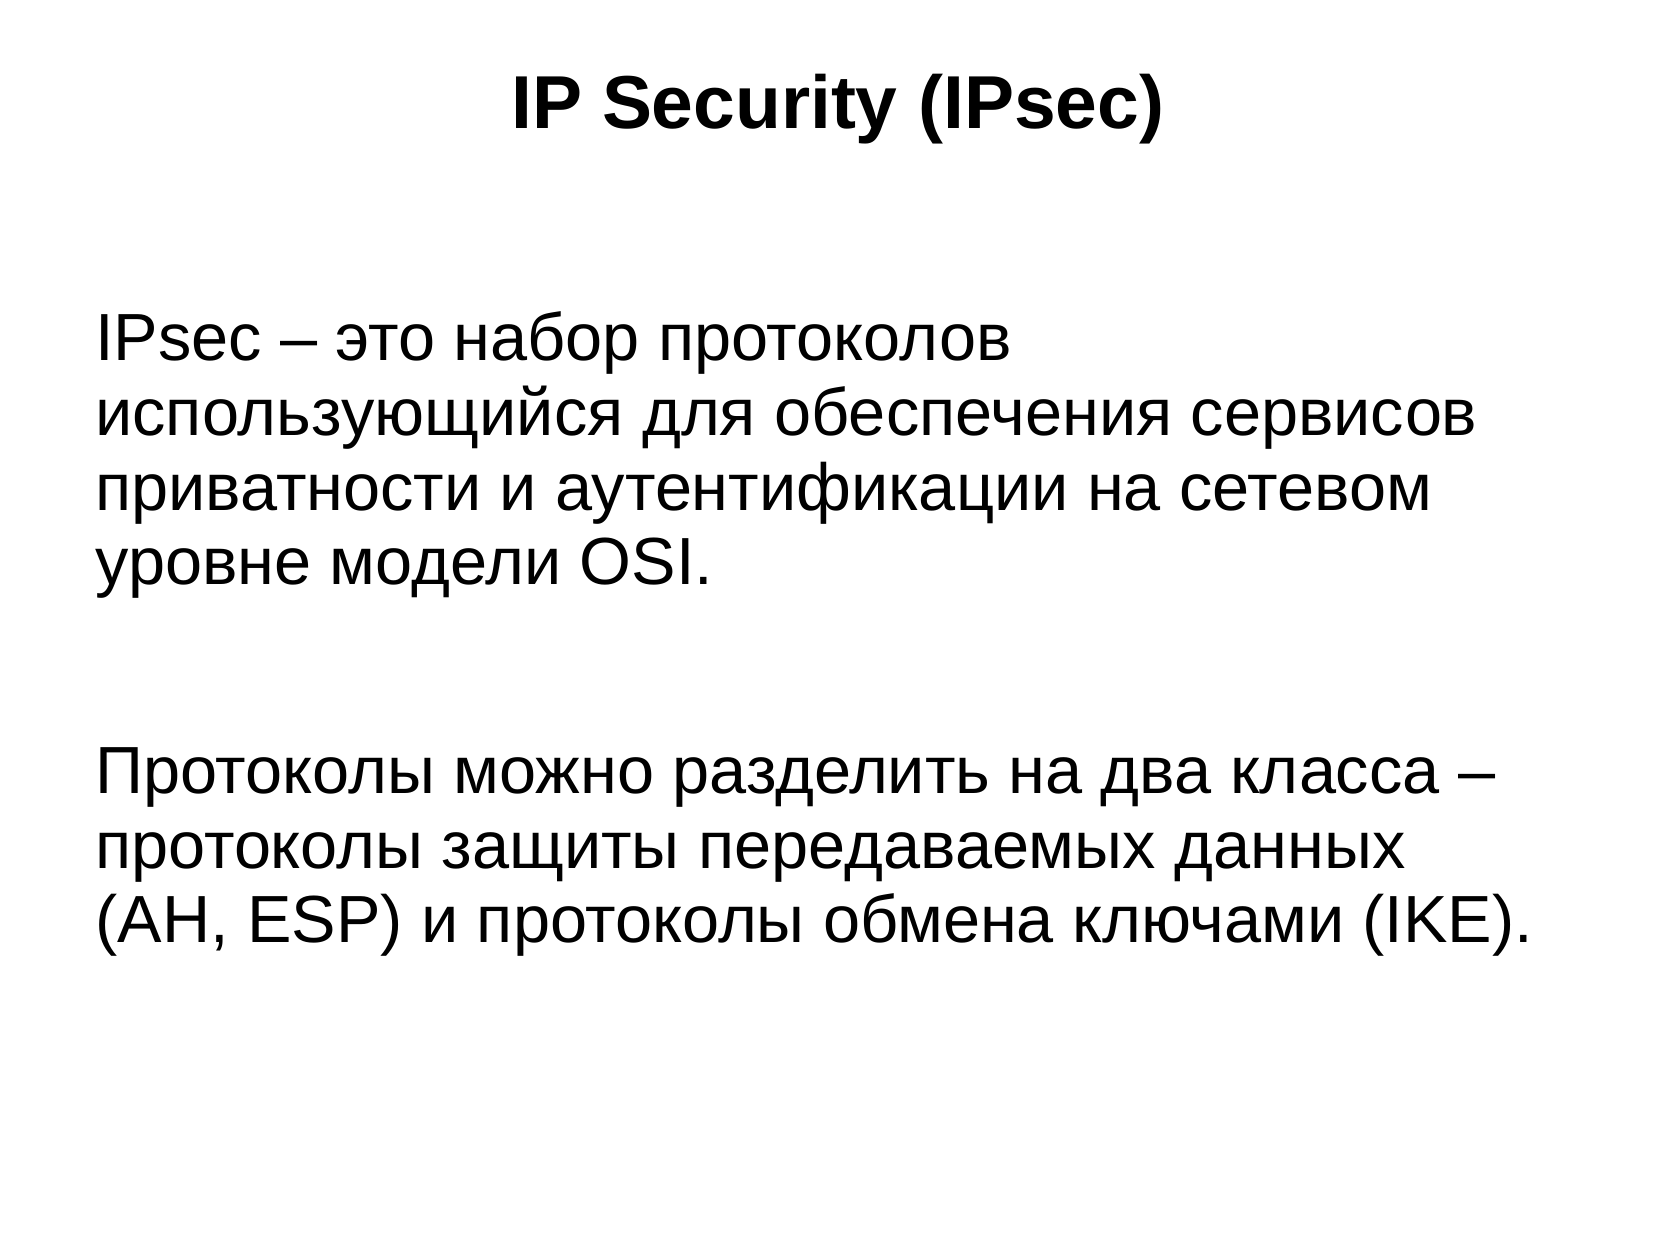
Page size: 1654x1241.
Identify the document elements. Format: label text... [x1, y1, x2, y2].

text_box IP Security (IPsec) [64, 37, 1613, 151]
list IPsec – это набор протоколов использующийся для обеспечения сервисов приватности и аутентификации на сетевом уровне модели OSI. Протоколы можно разделить на два класса – протоколы защиты передаваемых данных (AH, ESP) и протоколы обмена ключами (IKE). [95, 300, 1538, 1030]
